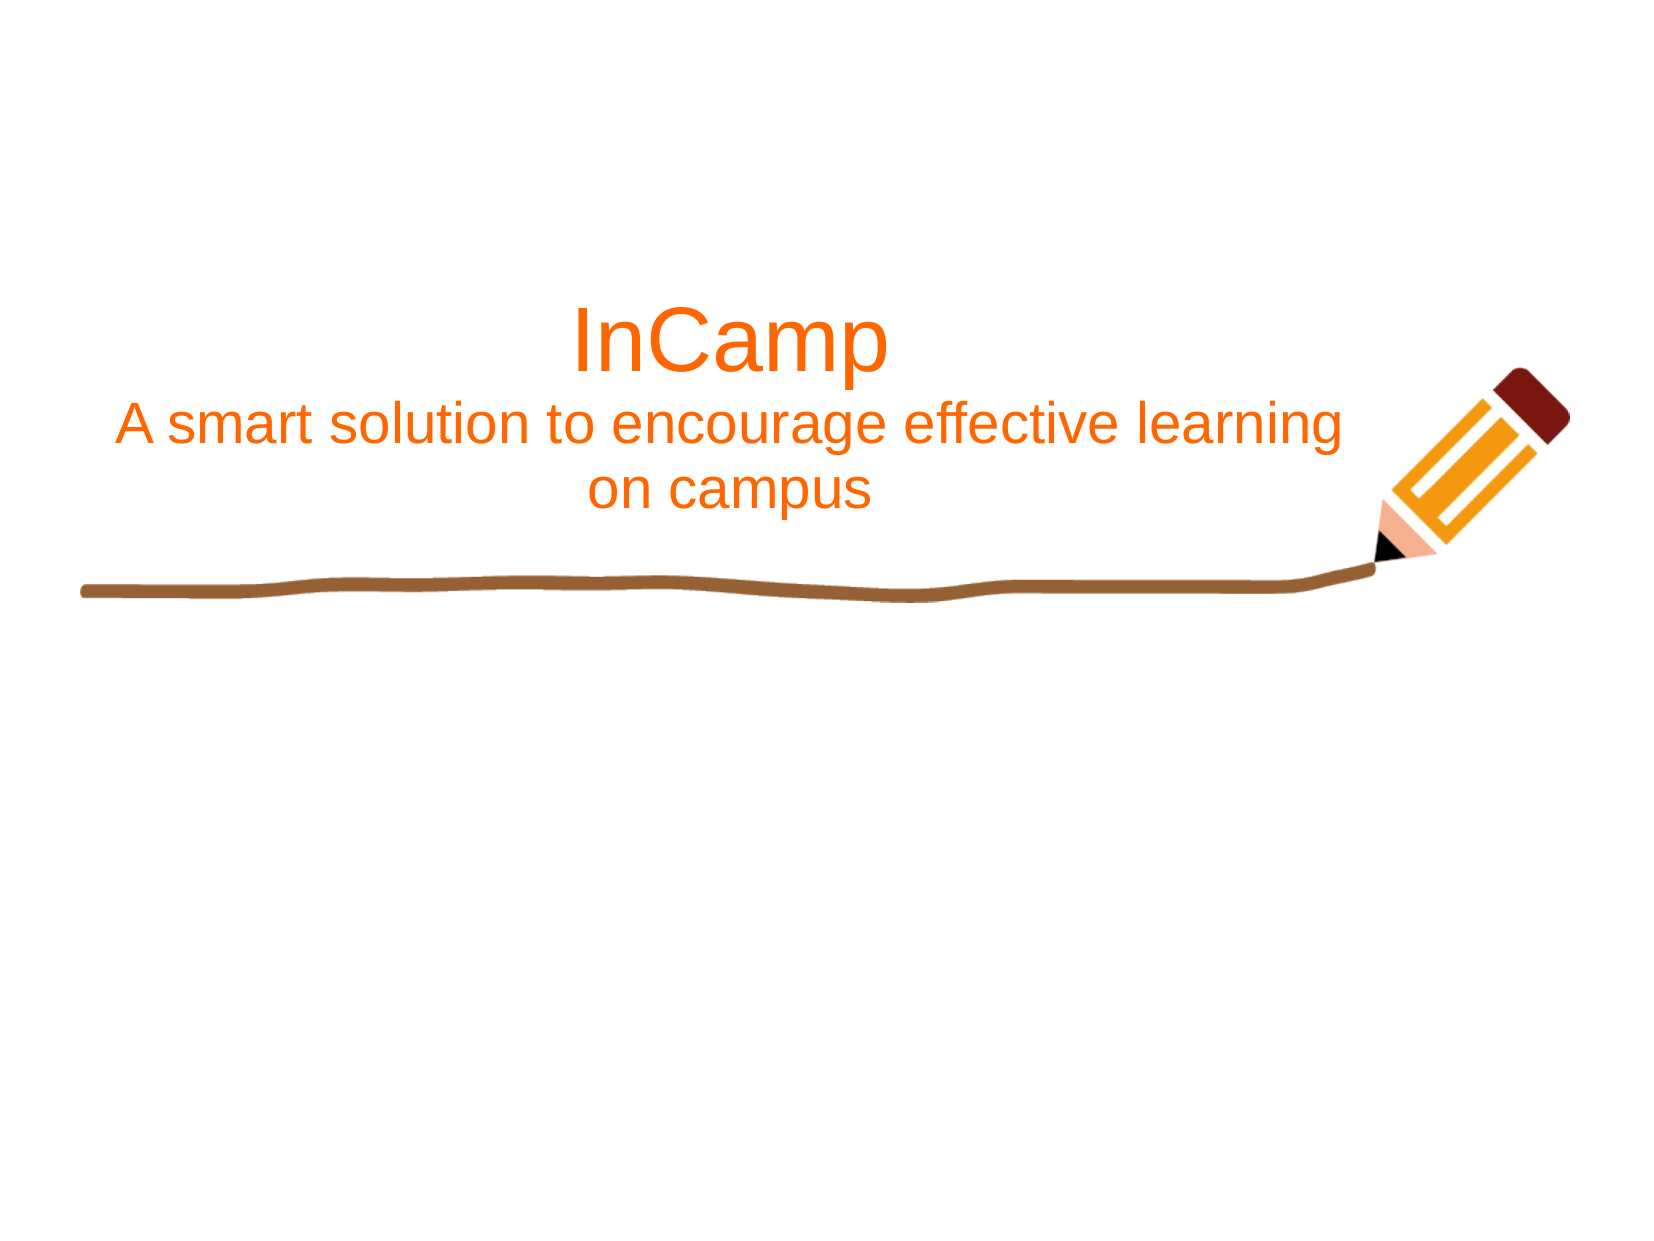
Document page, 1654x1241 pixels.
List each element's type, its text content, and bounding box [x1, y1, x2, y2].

picture [1379, 367, 1570, 603]
title InCamp A smart solution to encourage effective learning on campus [82, 288, 1379, 624]
